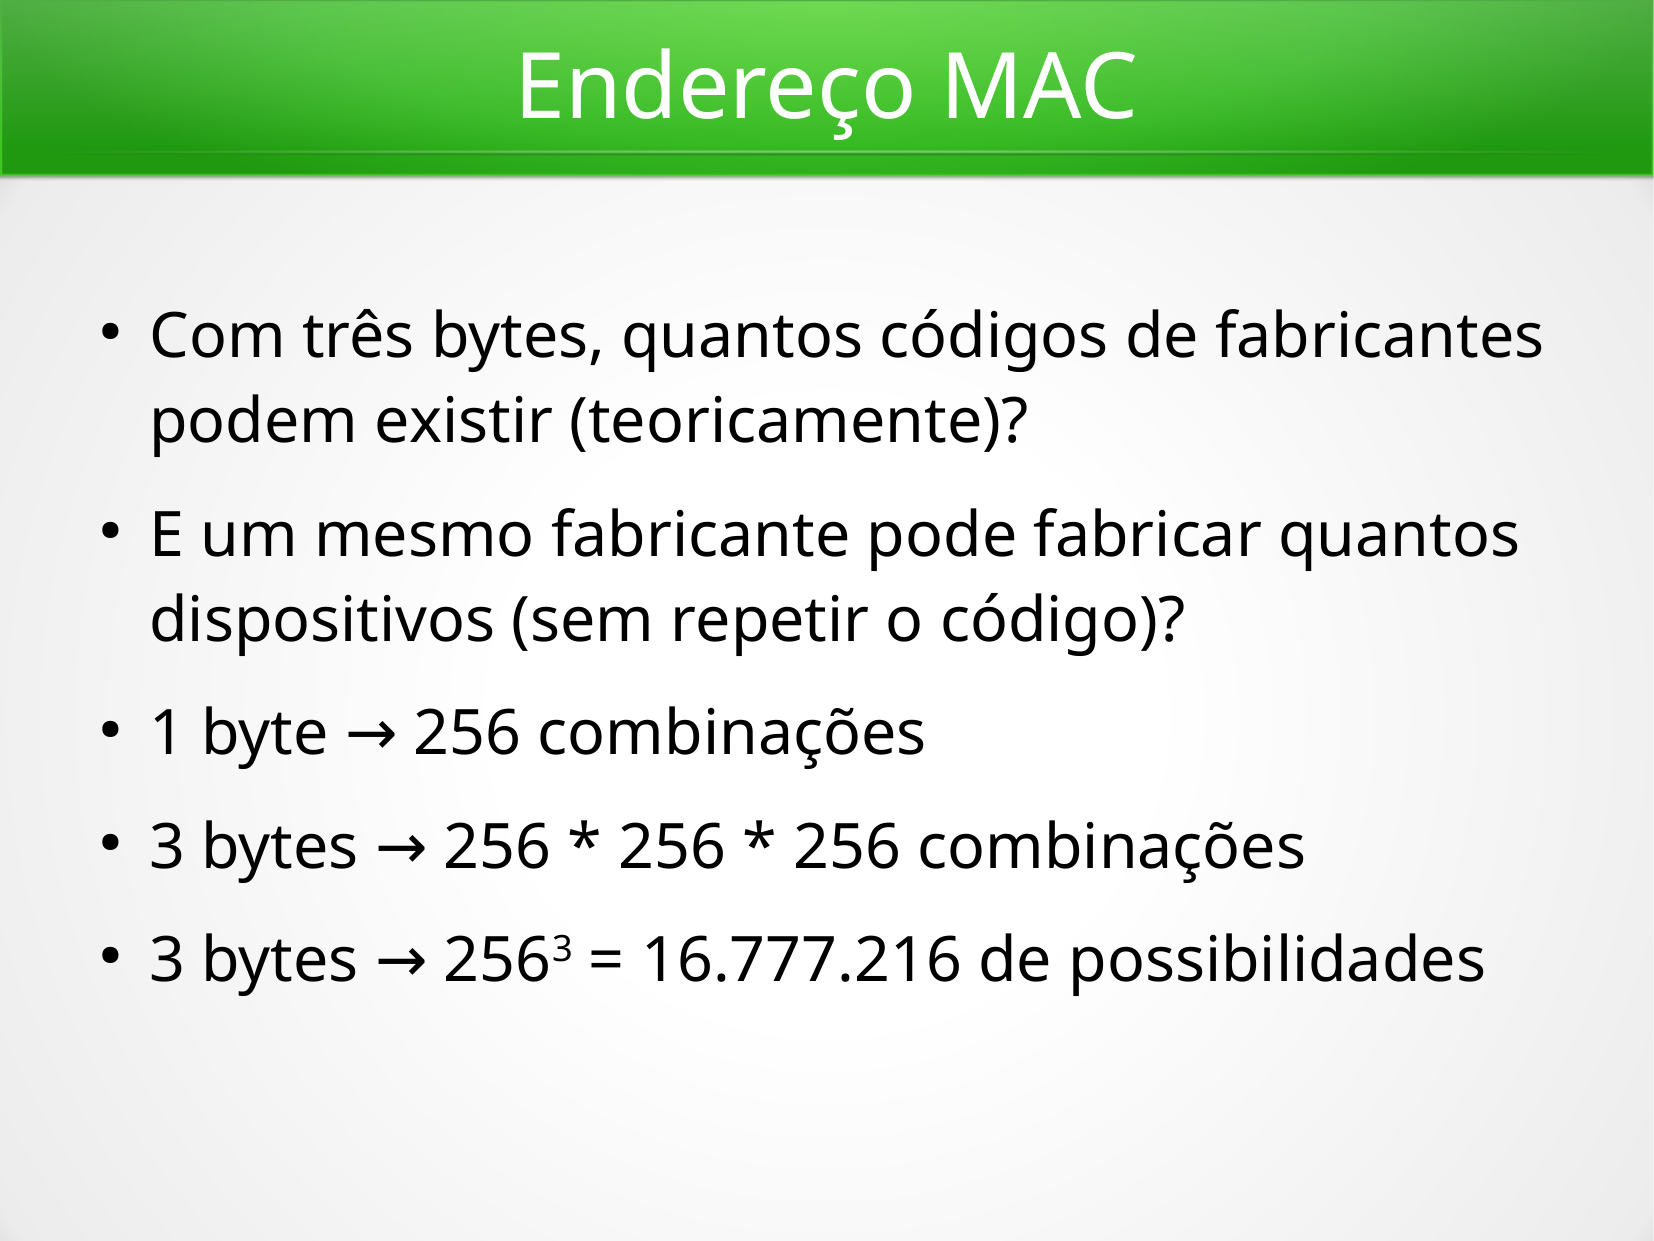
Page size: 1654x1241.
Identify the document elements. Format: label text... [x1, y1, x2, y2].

picture [0, 0, 1654, 1241]
title Endereço MAC [82, 11, 1571, 154]
list Com três bytes, quantos códigos de fabricantes podem existir (teoricamente)? E um mesmo fabricante pode fabricar quantos dispositivos (sem repetir o código)? 1 byte → 256 combinações 3 bytes → 256 * 256 * 256 combinações 3 bytes → 2563 = 16.777.216 de possibilidades [82, 290, 1571, 1010]
